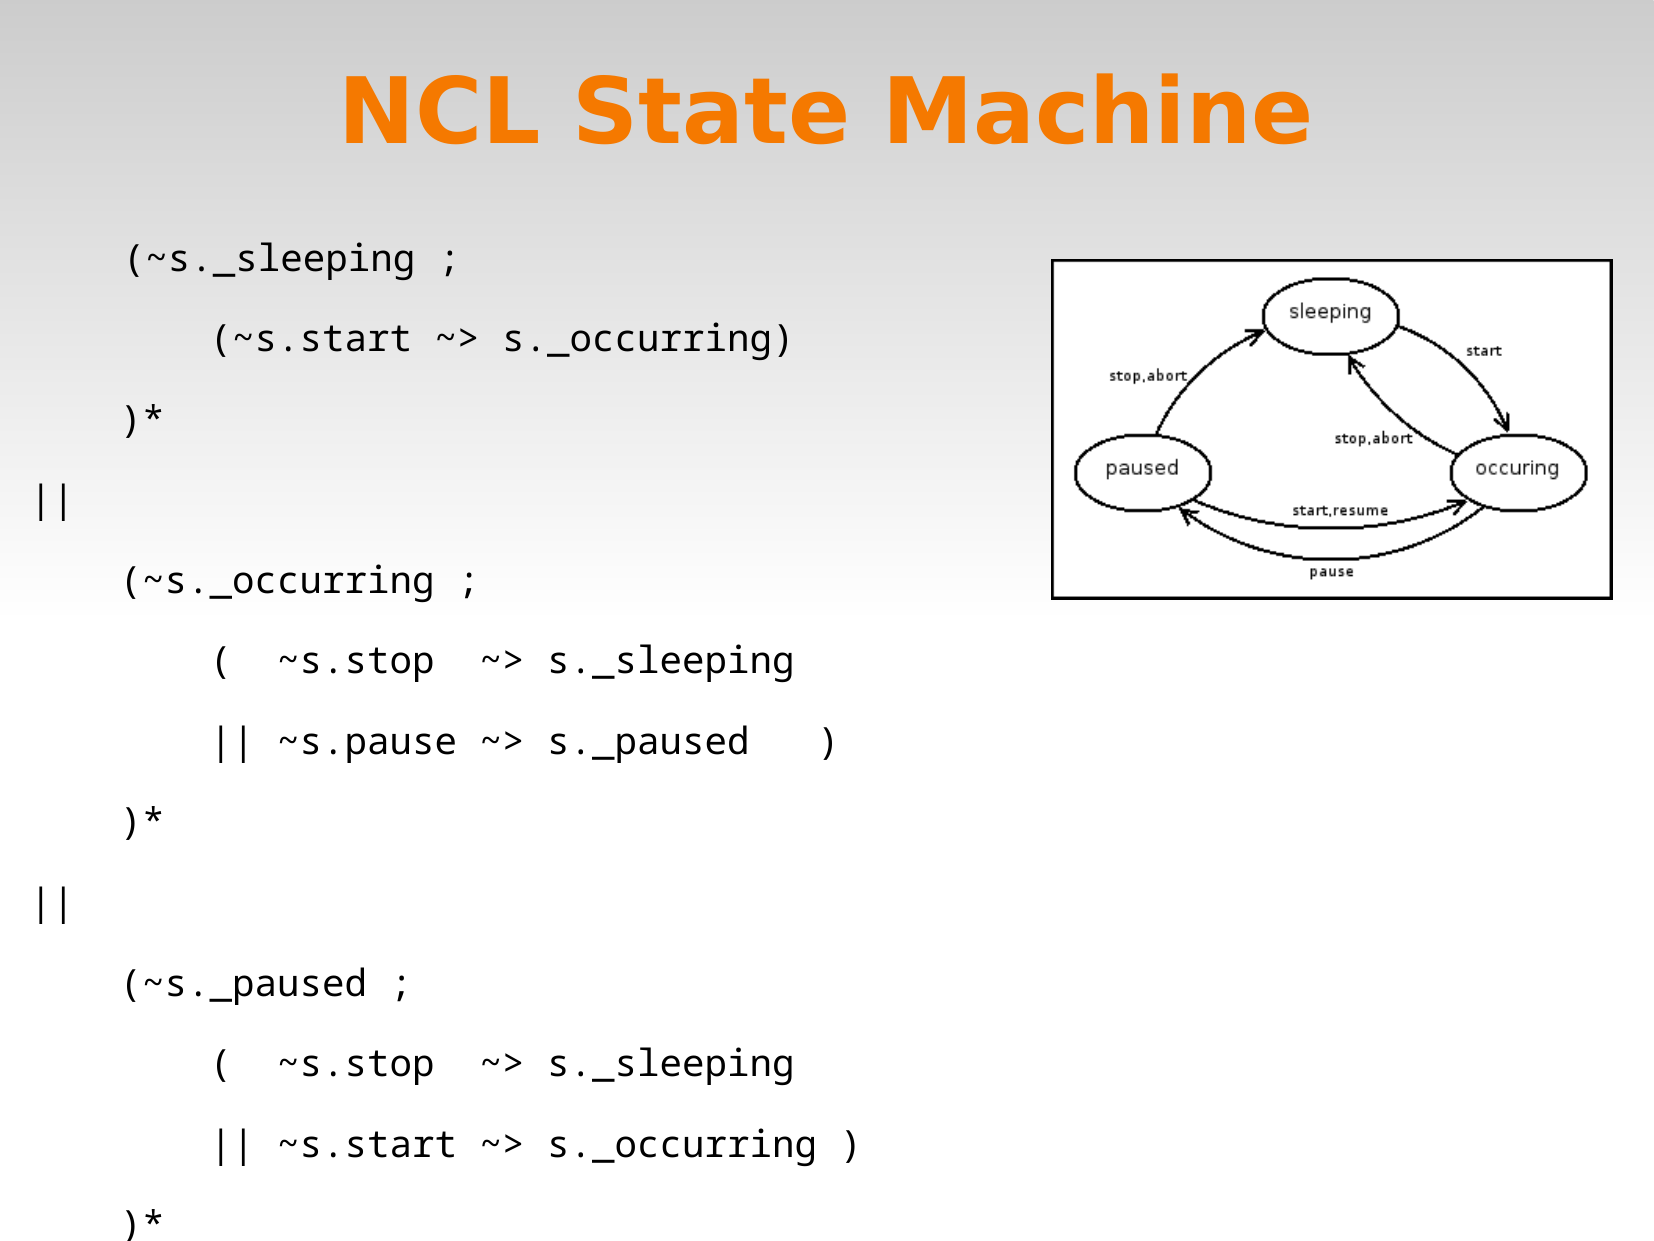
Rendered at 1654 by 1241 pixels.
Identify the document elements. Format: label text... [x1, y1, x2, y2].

list (~s._sleeping ; (~s.start ~> s._occurring) )* || (~s._occurring ; ( ~s.stop ~> s._sleeping || ~s.pause ~> s._paused ) )* || (~s._paused ; ( ~s.stop ~> s._sleeping || ~s.start ~> s._occurring ) )* [11, 231, 1500, 1152]
title NCL State Machine [82, 15, 1571, 208]
picture [1051, 259, 1613, 601]
